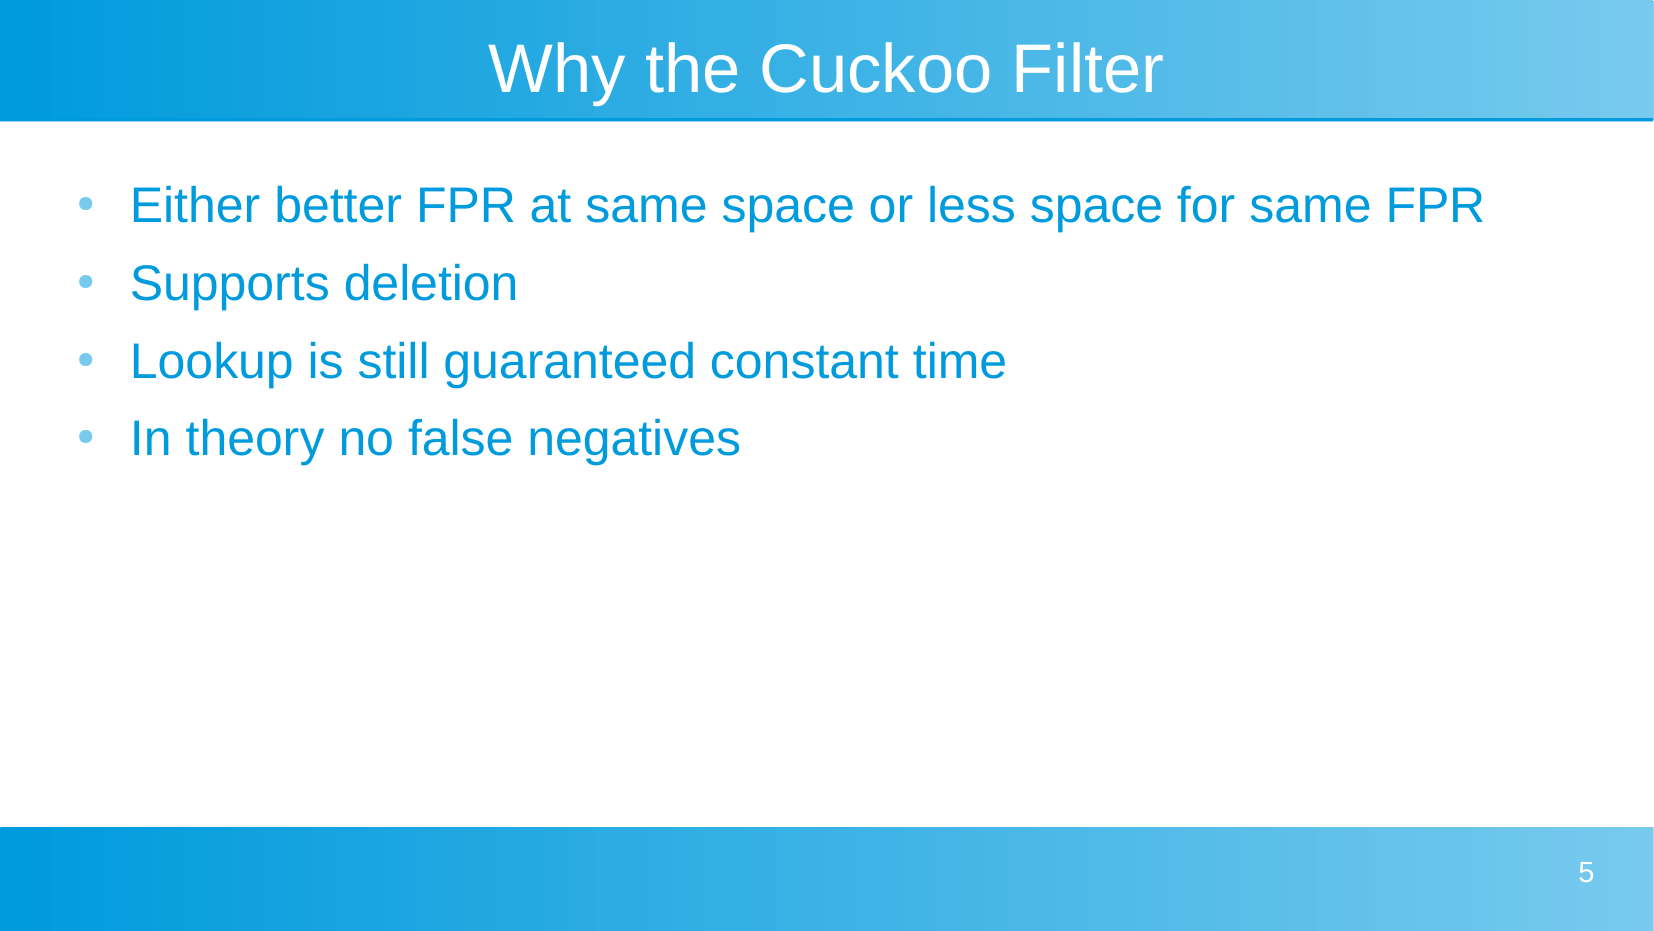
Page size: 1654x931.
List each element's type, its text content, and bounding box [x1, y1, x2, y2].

list Either better FPR at same space or less space for same FPR Supports deletion Lookup is still guaranteed constant time In theory no false negatives [59, 177, 1595, 768]
title Why the Cuckoo Filter [59, 29, 1595, 108]
